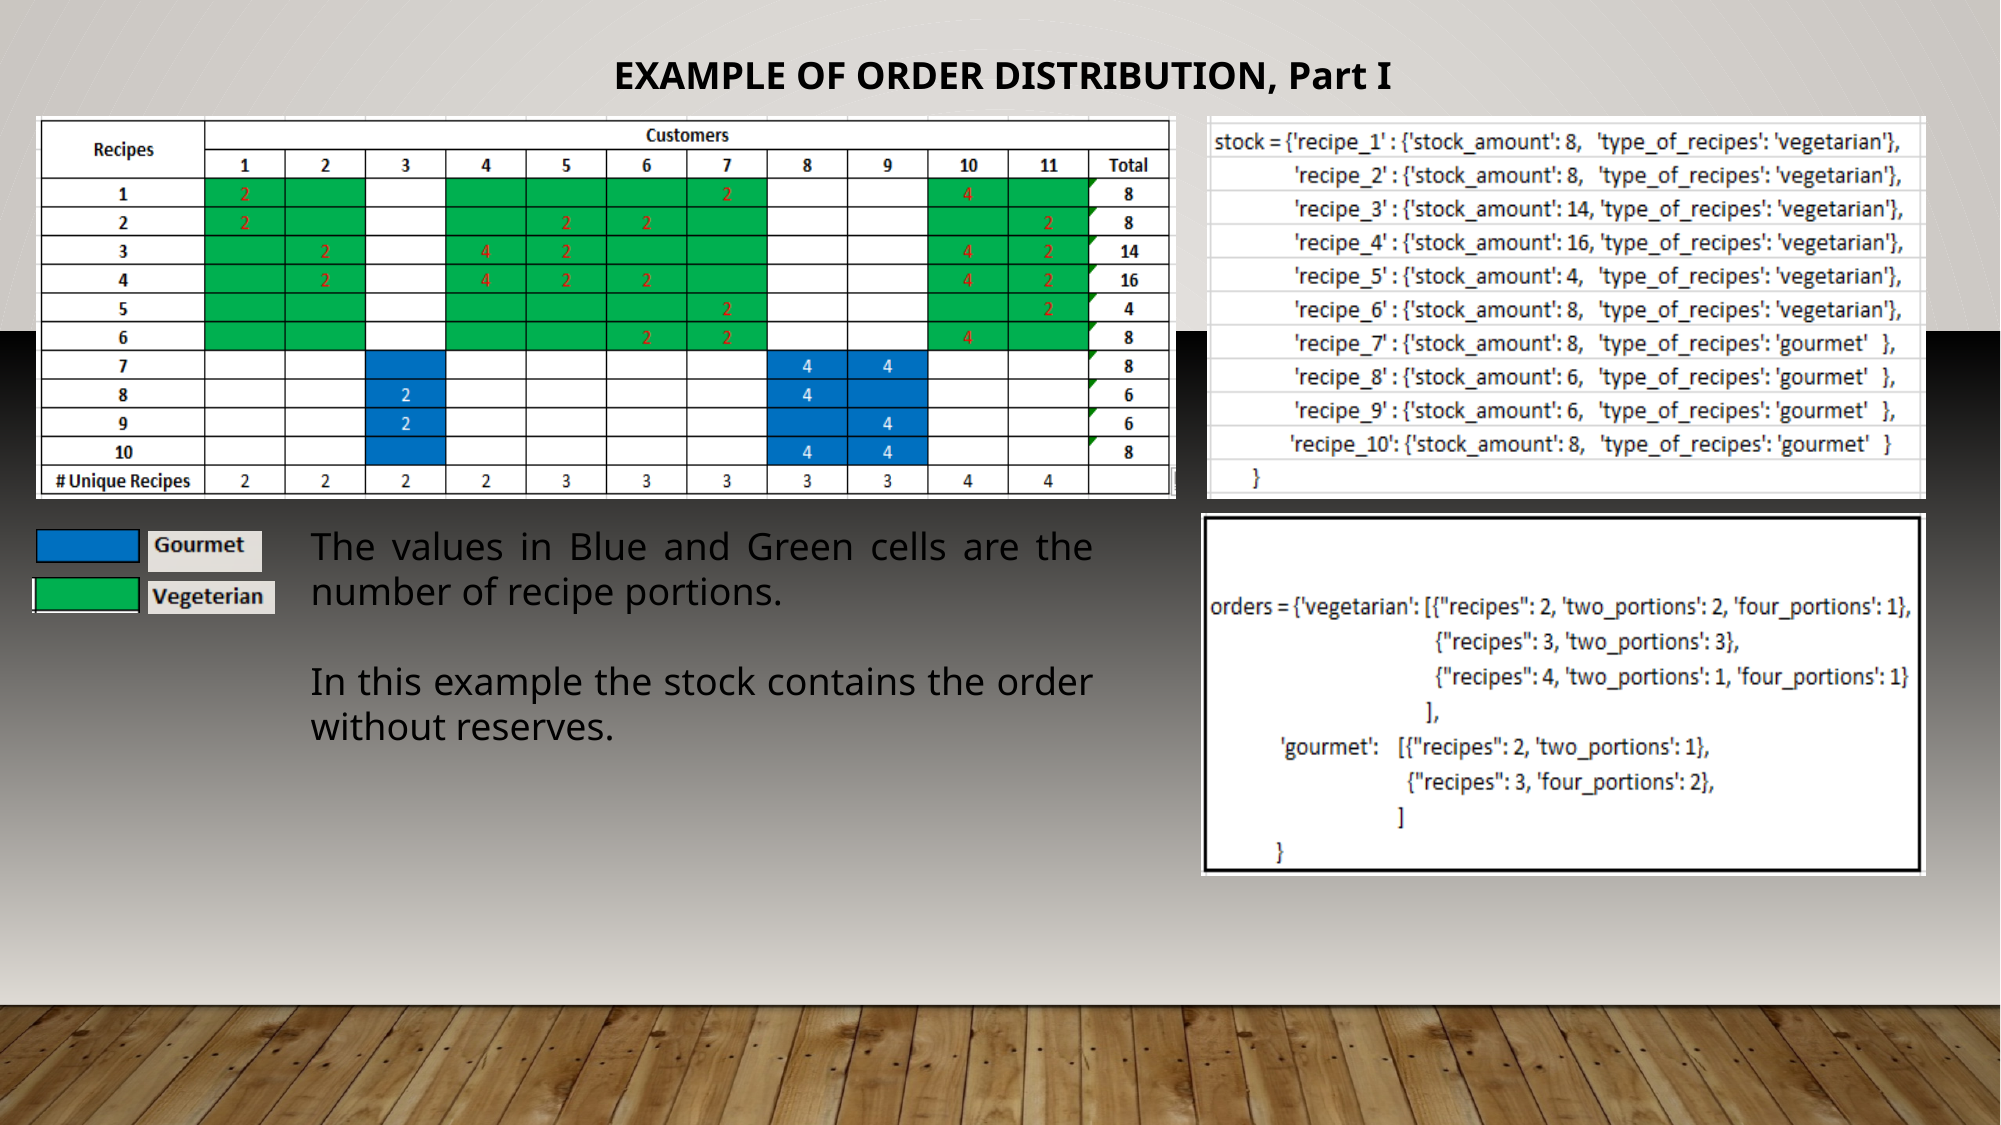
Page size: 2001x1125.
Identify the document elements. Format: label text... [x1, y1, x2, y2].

picture [36, 116, 1176, 499]
picture [1201, 513, 1926, 876]
picture [1207, 116, 1926, 499]
picture [32, 578, 140, 614]
text_box The values in Blue and Green cells are the number of recipe portions. In this example the stock contains the order without reserves. [295, 515, 1175, 758]
text_box EXAMPLE OF ORDER DISTRIBUTION, Part I [2, 44, 2000, 105]
picture [148, 531, 262, 572]
picture [148, 581, 275, 614]
picture [36, 529, 140, 563]
